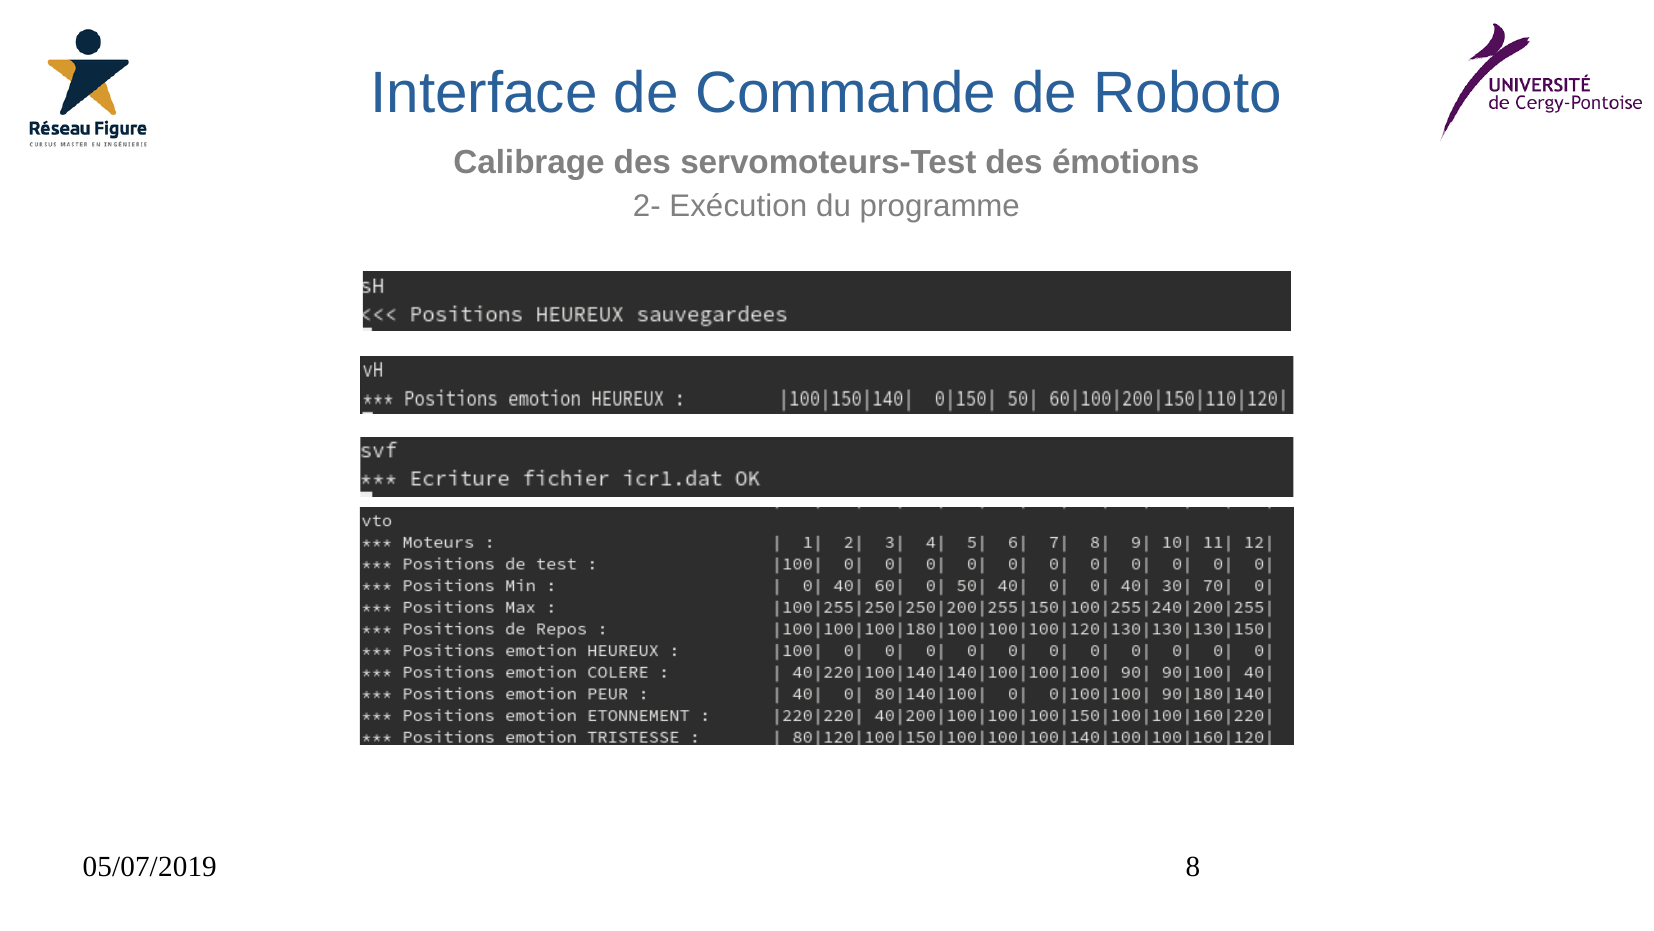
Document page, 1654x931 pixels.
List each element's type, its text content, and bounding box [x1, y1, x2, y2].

text_box [1185, 847, 1571, 912]
title Interface de Commande de Roboto [82, 11, 1571, 131]
text_box 2- Exécution du programme [82, 177, 1571, 232]
picture [360, 356, 1294, 414]
text_box Calibrage des servomoteurs-Test des émotions [82, 131, 1571, 177]
text_box 05/07/2019 [82, 847, 468, 912]
picture [359, 507, 1294, 745]
picture [360, 437, 1294, 497]
picture [362, 271, 1291, 331]
